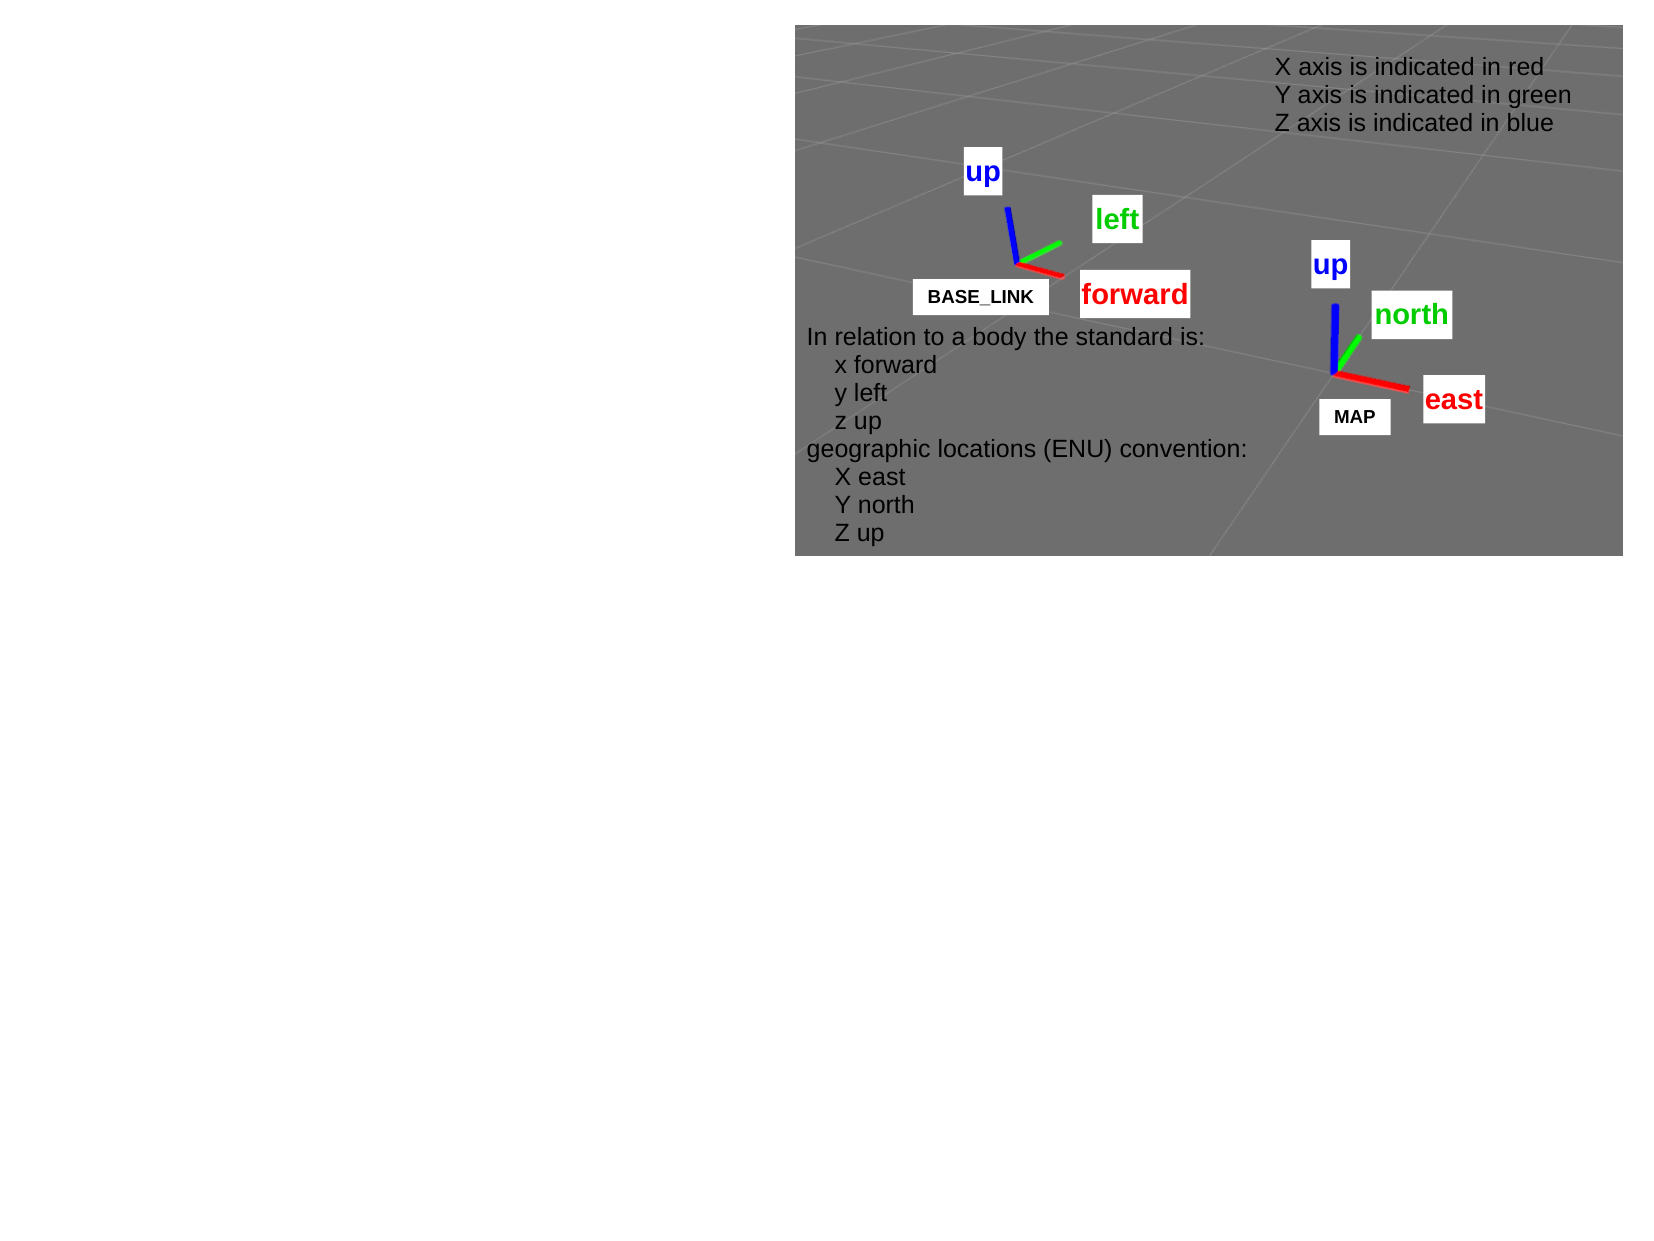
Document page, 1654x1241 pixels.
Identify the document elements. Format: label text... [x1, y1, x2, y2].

text_box X axis is indicated in red Y axis is indicated in green Z axis is indicated in blue [1259, 45, 1623, 145]
text_box left [1092, 194, 1143, 244]
text_box east [1423, 375, 1486, 424]
text_box up [963, 147, 1003, 196]
text_box MAP [1319, 399, 1391, 436]
text_box north [1371, 290, 1453, 340]
text_box forward [1080, 269, 1191, 319]
text_box up [1311, 240, 1351, 289]
picture [795, 25, 1623, 315]
text_box BASE_LINK [912, 279, 1049, 316]
text_box In relation to a body the standard is: x forward y left z up geographic locations (ENU) convention: X east Y north Z up [791, 315, 1654, 556]
